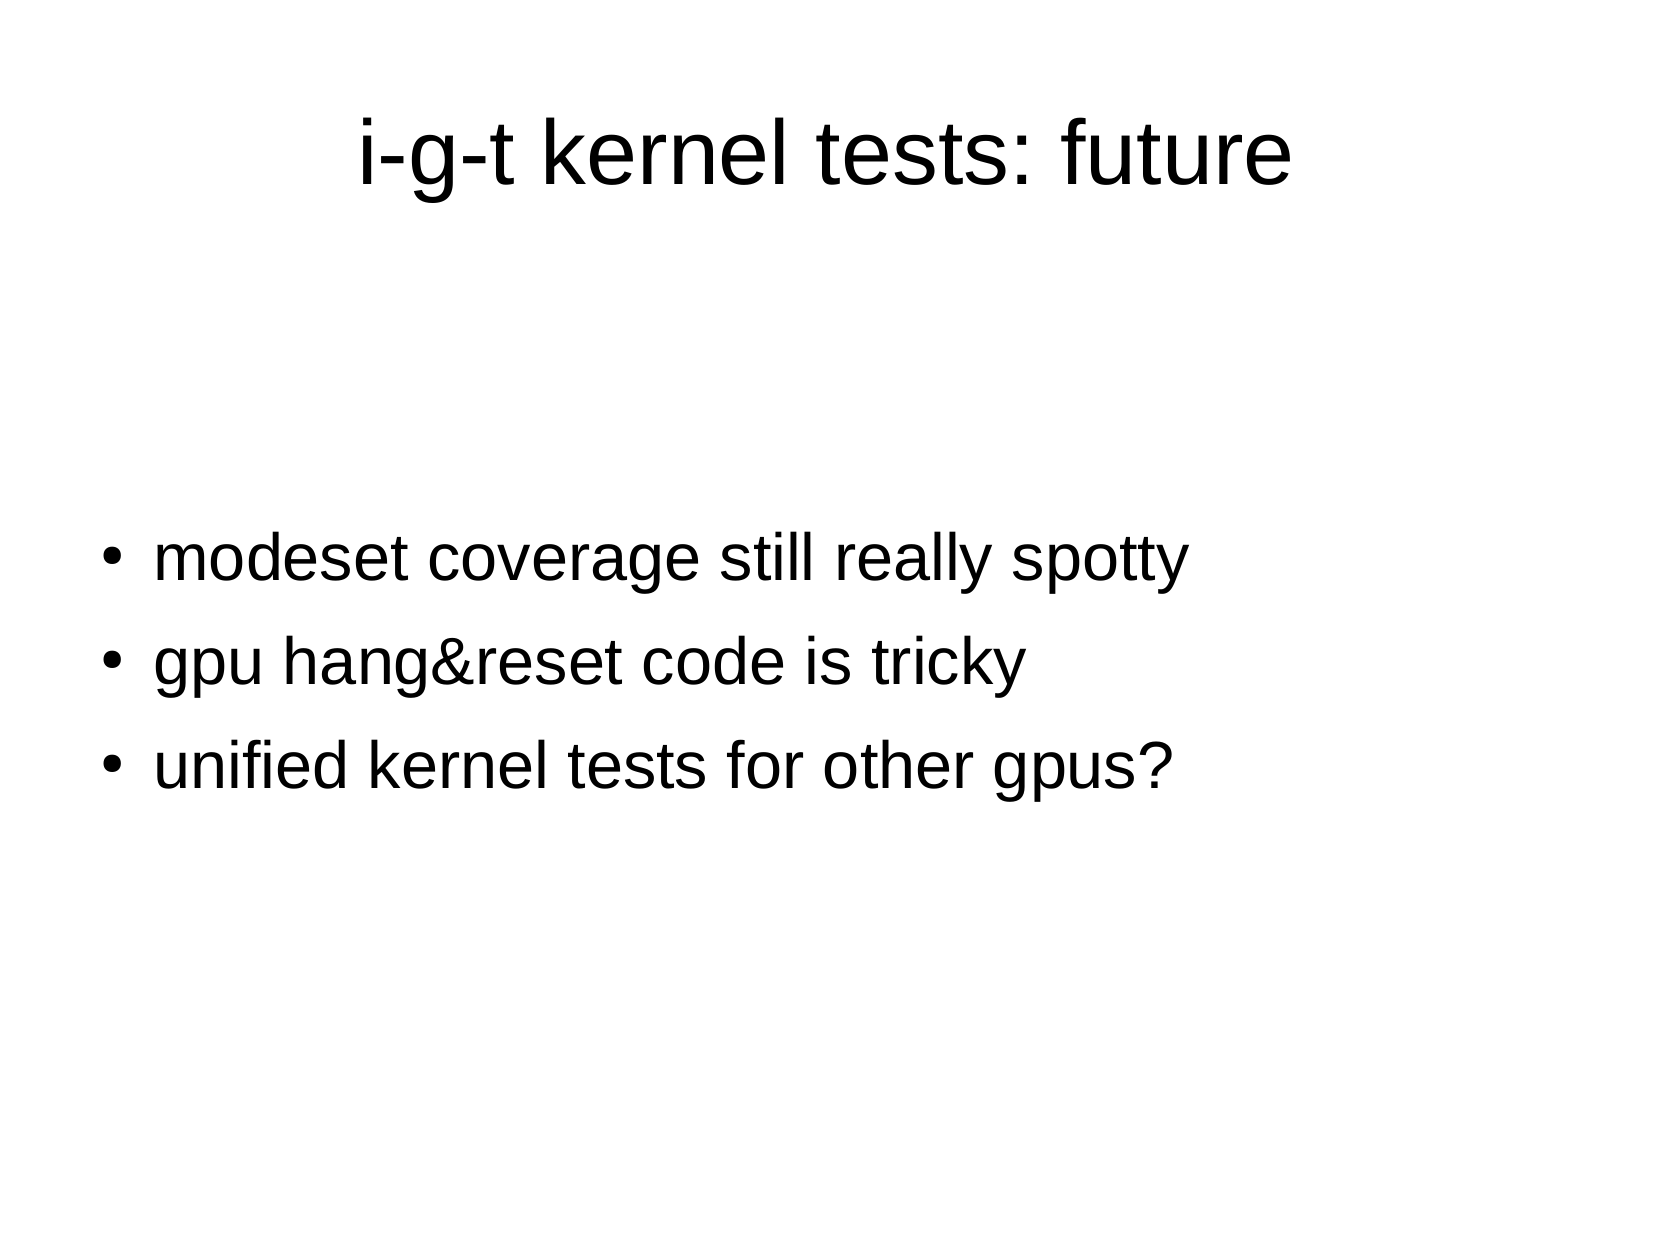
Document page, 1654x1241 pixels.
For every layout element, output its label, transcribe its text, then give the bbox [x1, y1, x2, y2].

title i-g-t kernel tests: future [82, 49, 1571, 257]
list modeset coverage still really spotty gpu hang&reset code is tricky unified kernel tests for other gpus? [82, 519, 1571, 1109]
